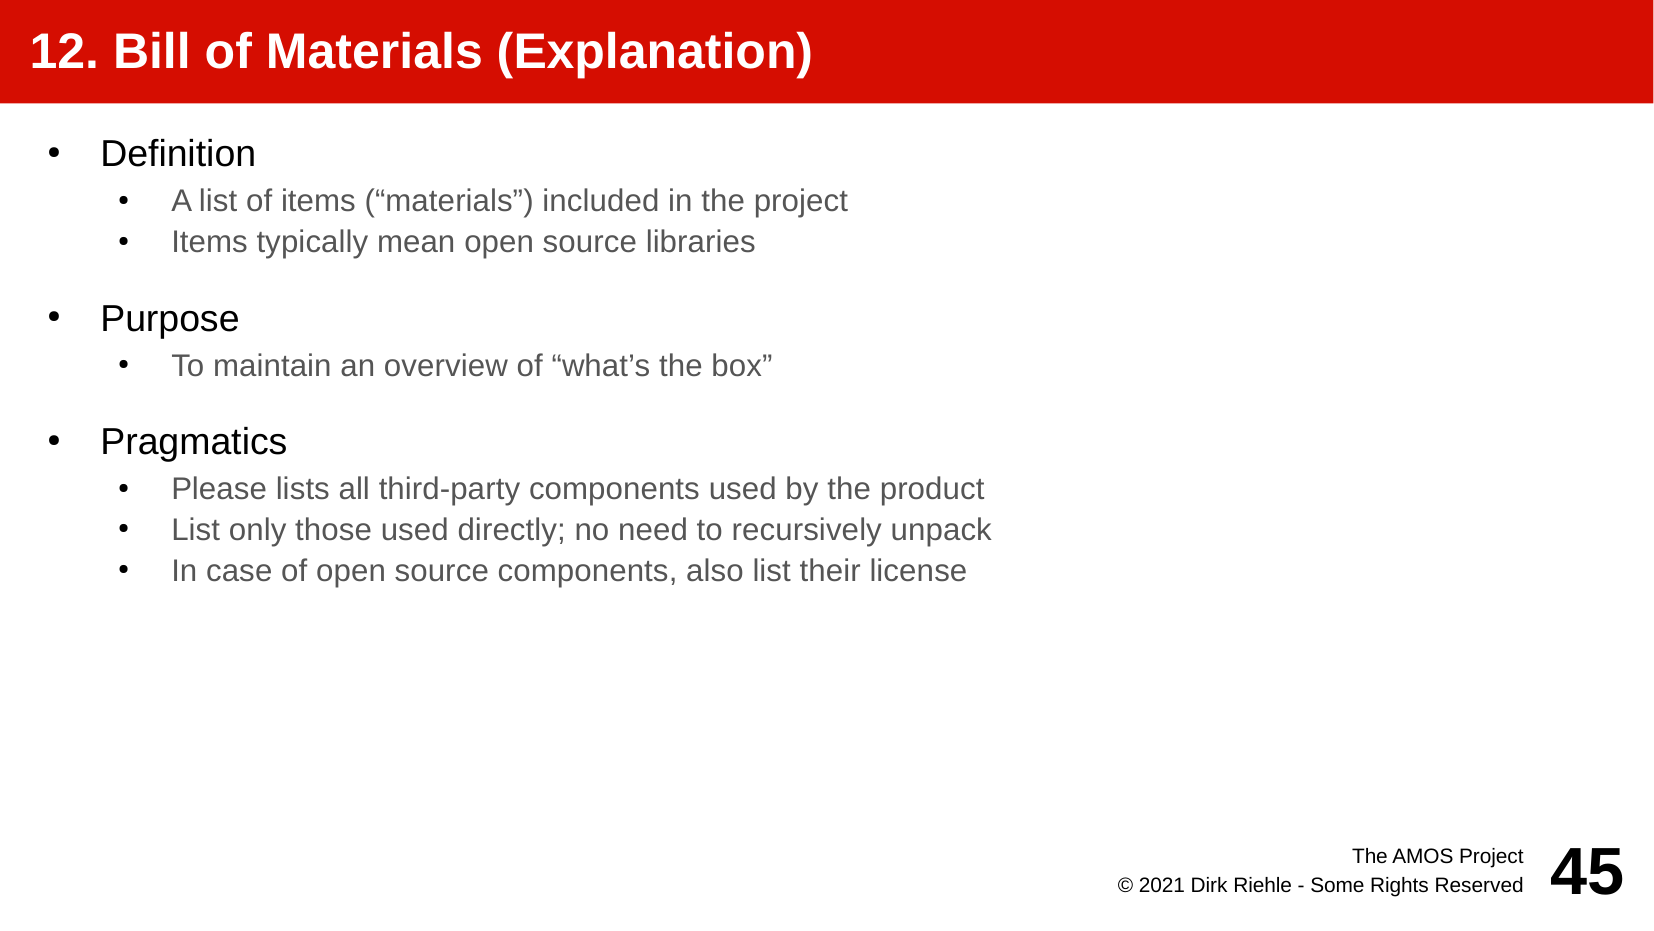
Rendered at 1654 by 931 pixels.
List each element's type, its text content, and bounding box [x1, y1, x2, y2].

title 12. Bill of Materials (Explanation) [0, 0, 1654, 104]
list Definition A list of items (“materials”) included in the project Items typically mean open source libraries Purpose To maintain an overview of “what’s the box” Pragmatics Please lists all third-party components used by the product List only those used directly; no need to recursively unpack In case of open source components, also list their license [29, 132, 1625, 813]
